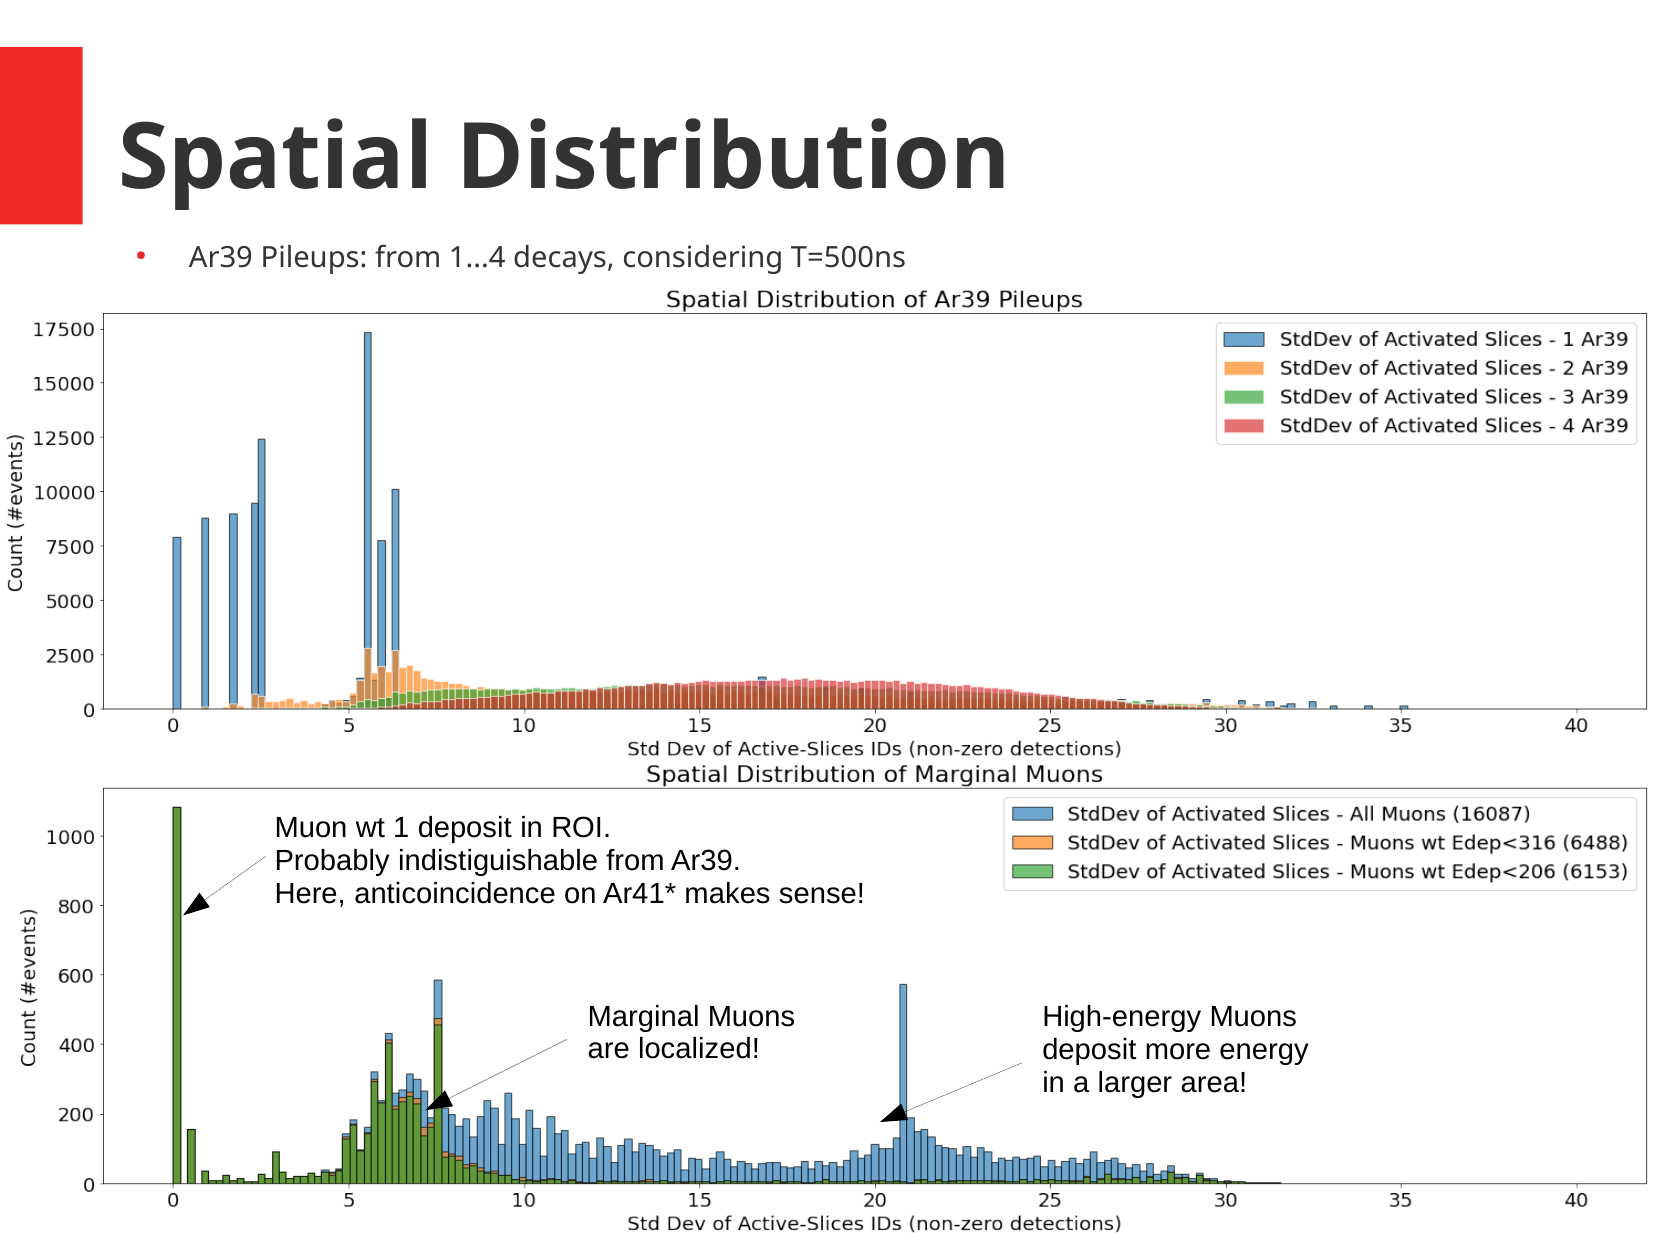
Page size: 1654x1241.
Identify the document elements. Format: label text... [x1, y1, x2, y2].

list Ar39 Pileups: from 1...4 decays, considering T=500ns [118, 236, 1536, 283]
text_box High-energy Muons deposit more energy in a larger area! [1027, 993, 1335, 1111]
text_box Muon wt 1 deposit in ROI. Probably indistiguishable from Ar39. Here, anticoincidence on Ar41* makes sense! [259, 804, 1052, 922]
title Spatial Distribution [118, 49, 1571, 257]
picture [0, 283, 1654, 1241]
text_box Marginal Muons are localized! [572, 992, 827, 1075]
